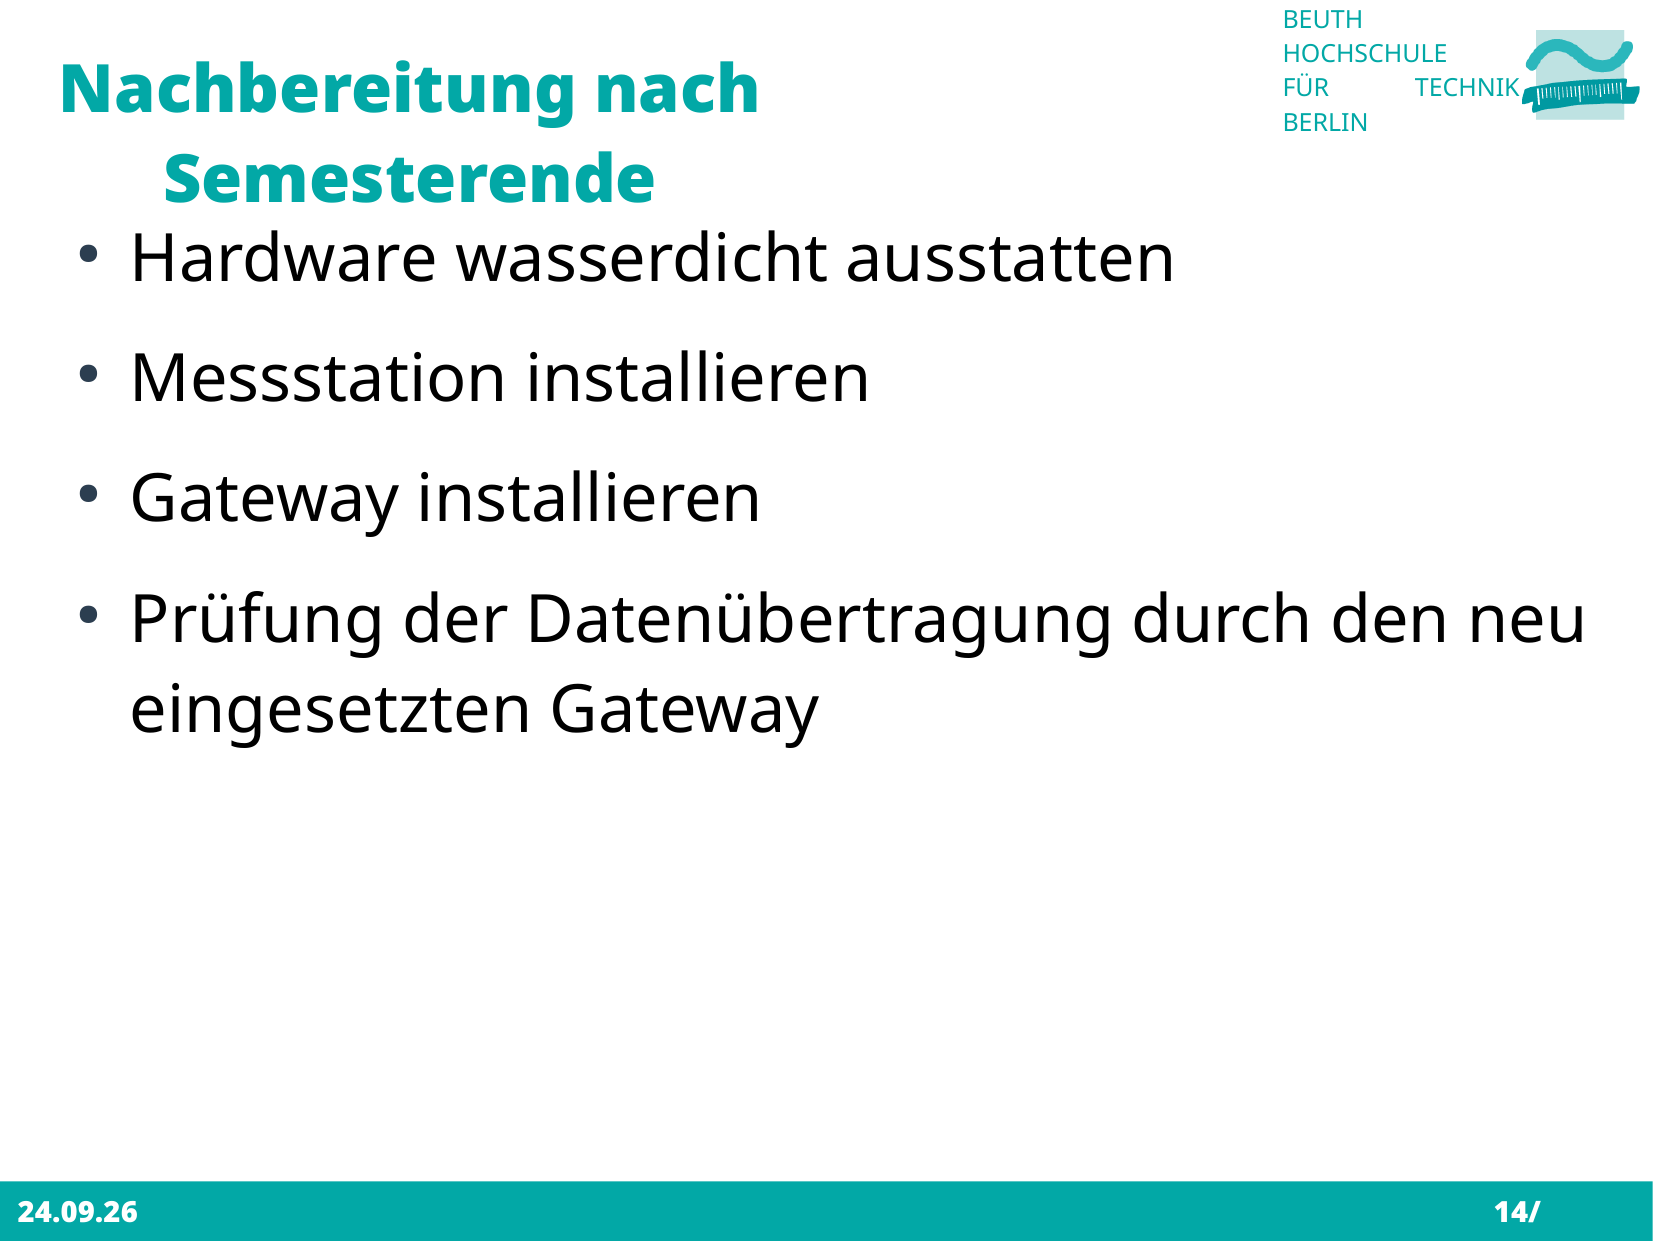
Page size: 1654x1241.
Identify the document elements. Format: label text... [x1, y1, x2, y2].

list Hardware wasserdicht ausstatten Messstation installieren Gateway installieren Prüfung der Datenübertragung durch den neu eingesetzten Gateway [58, 210, 1594, 1051]
title Nachbereitung nach Semesterende [58, 40, 1240, 148]
picture [1522, 30, 1640, 120]
